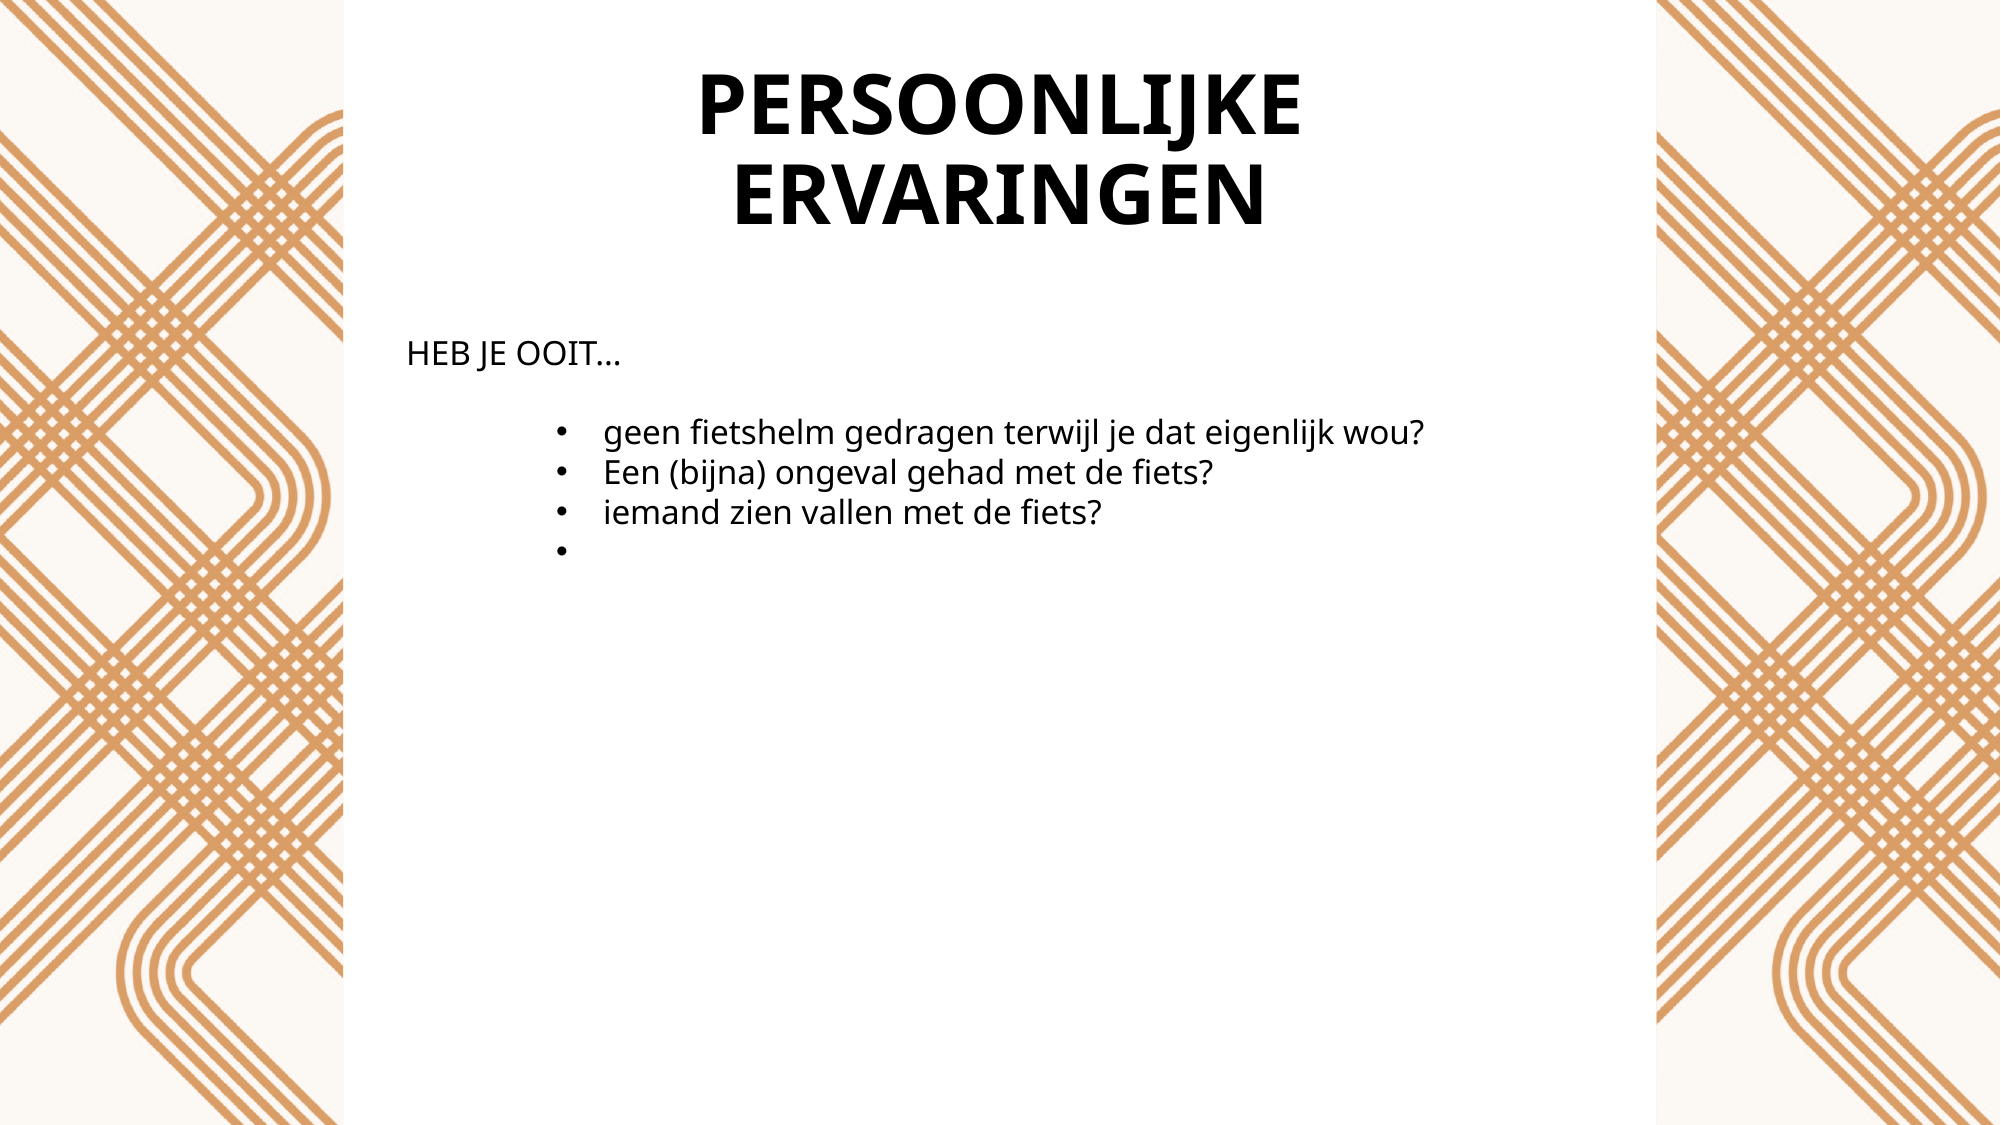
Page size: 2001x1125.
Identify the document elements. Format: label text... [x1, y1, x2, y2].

picture [0, 0, 344, 1125]
text_box HEB JE OOIT… geen fietshelm gedragen terwijl je dat eigenlijk wou? Een (bijna) ongeval gehad met de fiets? iemand zien vallen met de fiets? [391, 324, 1612, 623]
picture [1656, 0, 2000, 1125]
title PERSOONLIJKE ERVARINGEN [591, 50, 1409, 251]
